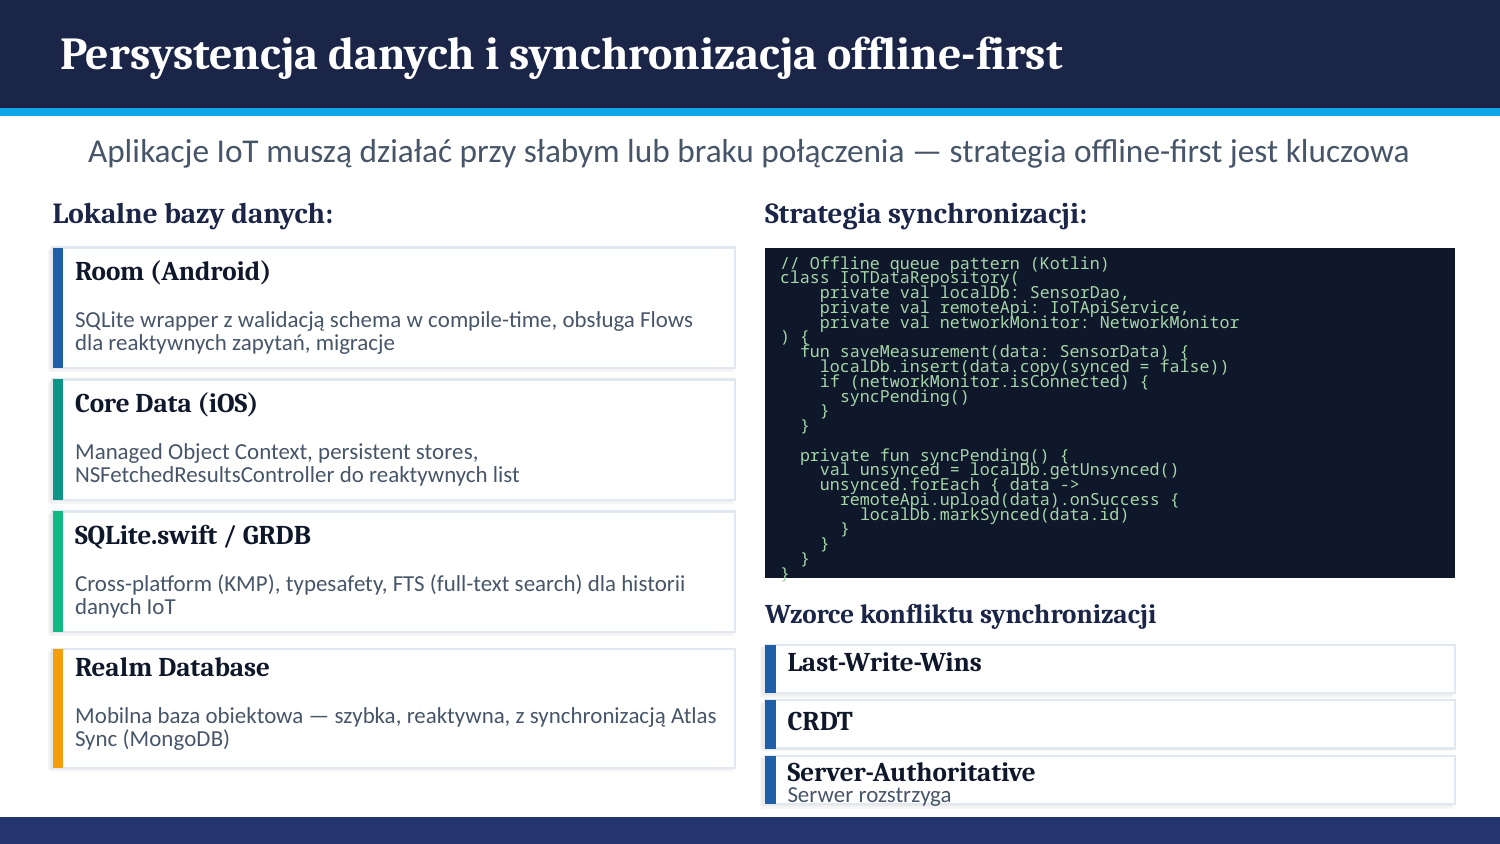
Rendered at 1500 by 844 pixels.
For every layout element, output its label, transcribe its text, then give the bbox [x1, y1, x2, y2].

text_box [52, 511, 735, 632]
text_box Persystencja danych i synchronizacja offline-first [60, 6, 1440, 104]
text_box CRDT [788, 706, 1448, 734]
text_box SQLite.swift / GRDB [75, 517, 728, 555]
text_box Strategia synchronizacji: [765, 192, 1455, 237]
text_box [0, 817, 1500, 844]
text_box Wzorce konfliktu synchronizacji [765, 593, 1455, 638]
text_box [53, 649, 735, 768]
text_box Server-Authoritative [788, 757, 1448, 784]
text_box Serwer rozstrzyga [788, 784, 1448, 810]
text_box [765, 700, 1455, 749]
text_box SQLite wrapper z walidacją schema w compile-time, obsługa Flows dla reaktywnych zapytań, migracje [75, 310, 728, 353]
text_box Aplikacje IoT muszą działać przy słabym lub braku połączenia — strategia offline-first jest kluczowa [60, 127, 1440, 180]
text_box [765, 756, 1455, 804]
text_box [0, 0, 1500, 116]
text_box [52, 379, 735, 500]
text_box [52, 248, 735, 368]
text_box Realm Database [75, 649, 728, 687]
text_box Lokalne bazy danych: [52, 192, 735, 237]
text_box [765, 248, 1455, 578]
text_box Managed Object Context, persistent stores, NSFetchedResultsController do reaktywnych list [75, 442, 728, 484]
text_box // Offline queue pattern (Kotlin) class IoTDataRepository( private val localDb: SensorDao, private val remoteApi: IoTApiService, private val networkMonitor: NetworkMonitor ) { fun saveMeasurement(data: SensorData) { localDb.insert(data.copy(synced = false)) if (networkMonitor.isConnected) { syncPending() } } private fun syncPending() { val unsynced = localDb.getUnsynced() unsynced.forEach { data -> remoteApi.upload(data).onSuccess { localDb.markSynced(data.id) } } } } [780, 259, 1448, 571]
text_box Room (Android) [75, 253, 728, 291]
text_box [765, 645, 1455, 693]
text_box Cross-platform (KMP), typesafety, FTS (full-text search) dla historii danych IoT [75, 574, 728, 616]
text_box Last-Write-Wins [788, 646, 1448, 678]
text_box Core Data (iOS) [75, 385, 728, 423]
text_box Mobilna baza obiektowa — szybka, reaktywna, z synchronizacją Atlas Sync (MongoDB) [75, 706, 728, 748]
